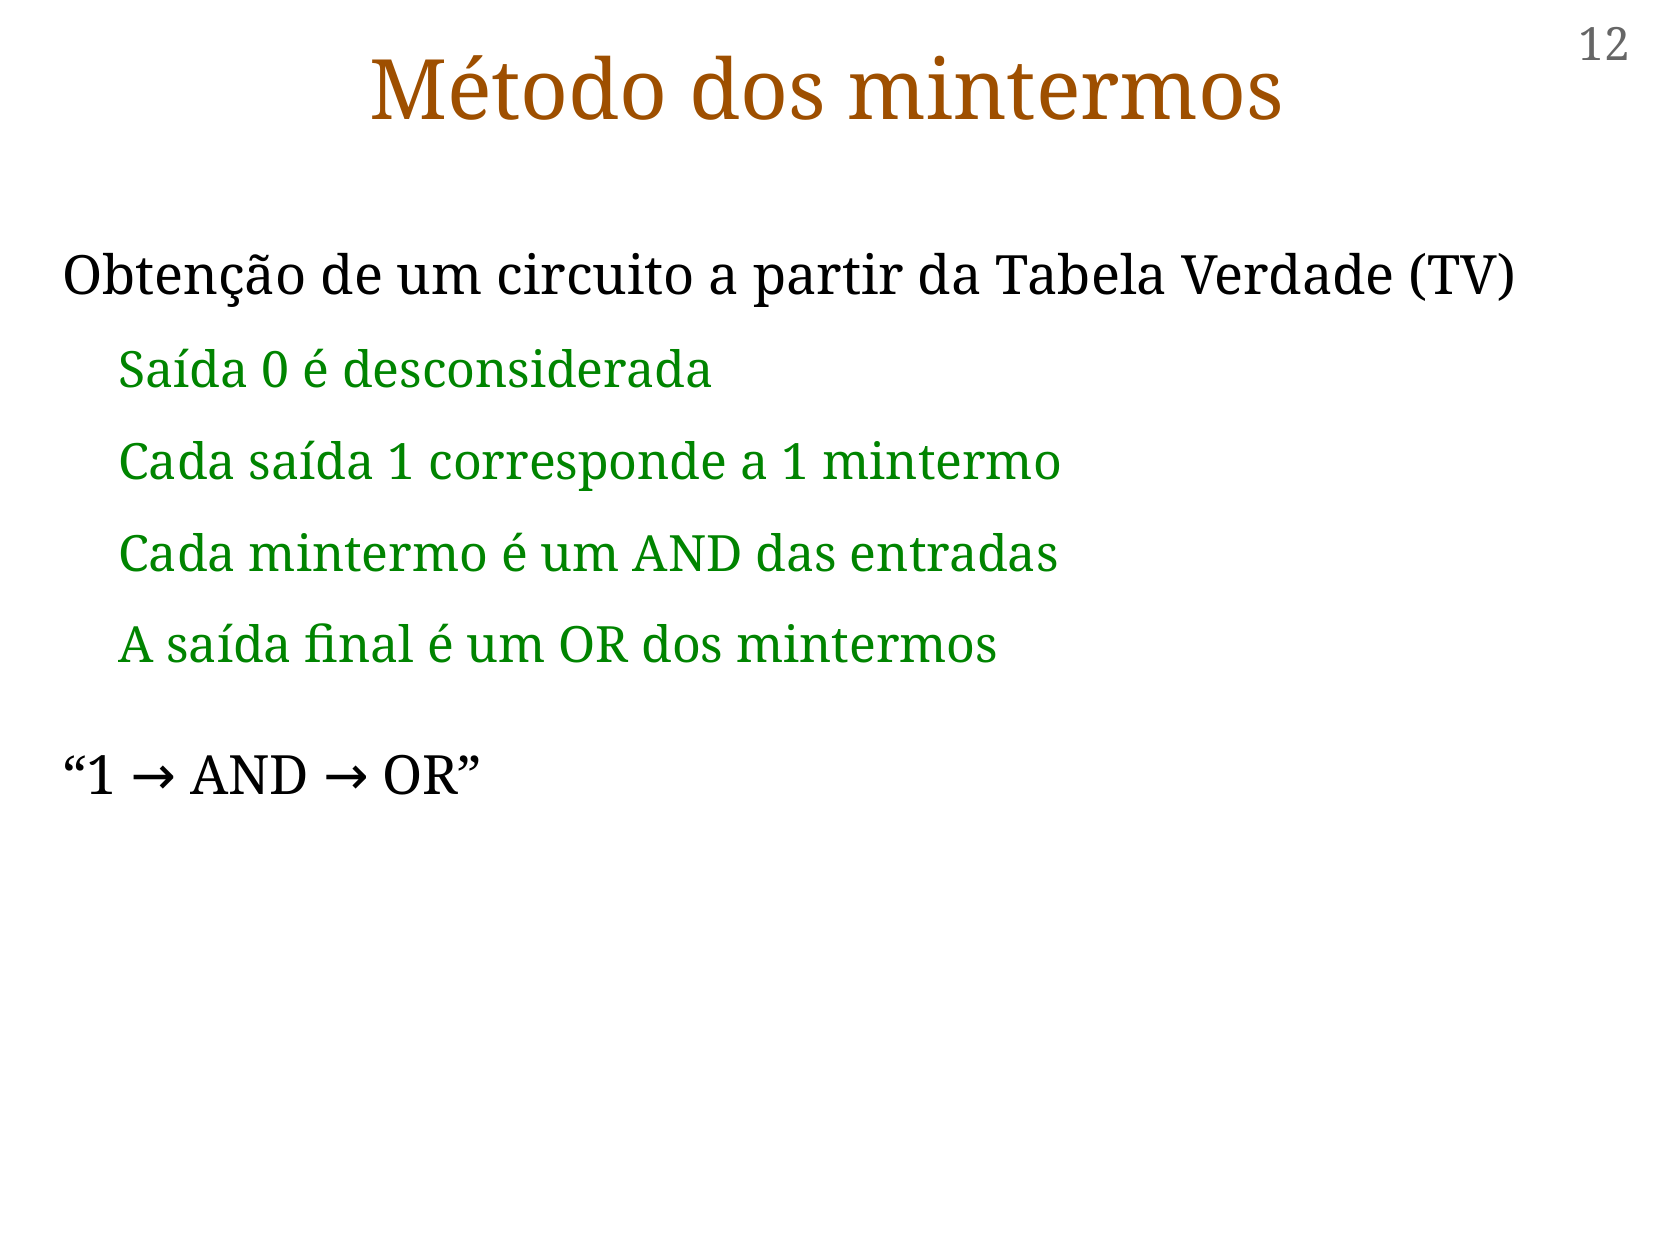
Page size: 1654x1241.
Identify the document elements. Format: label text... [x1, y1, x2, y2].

title Método dos mintermos [59, 29, 1595, 148]
list Obtenção de um circuito a partir da Tabela Verdade (TV) Saída 0 é desconsiderada Cada saída 1 corresponde a 1 mintermo Cada mintermo é um AND das entradas A saída final é um OR dos mintermos “1 → AND → OR” [59, 236, 1595, 1211]
